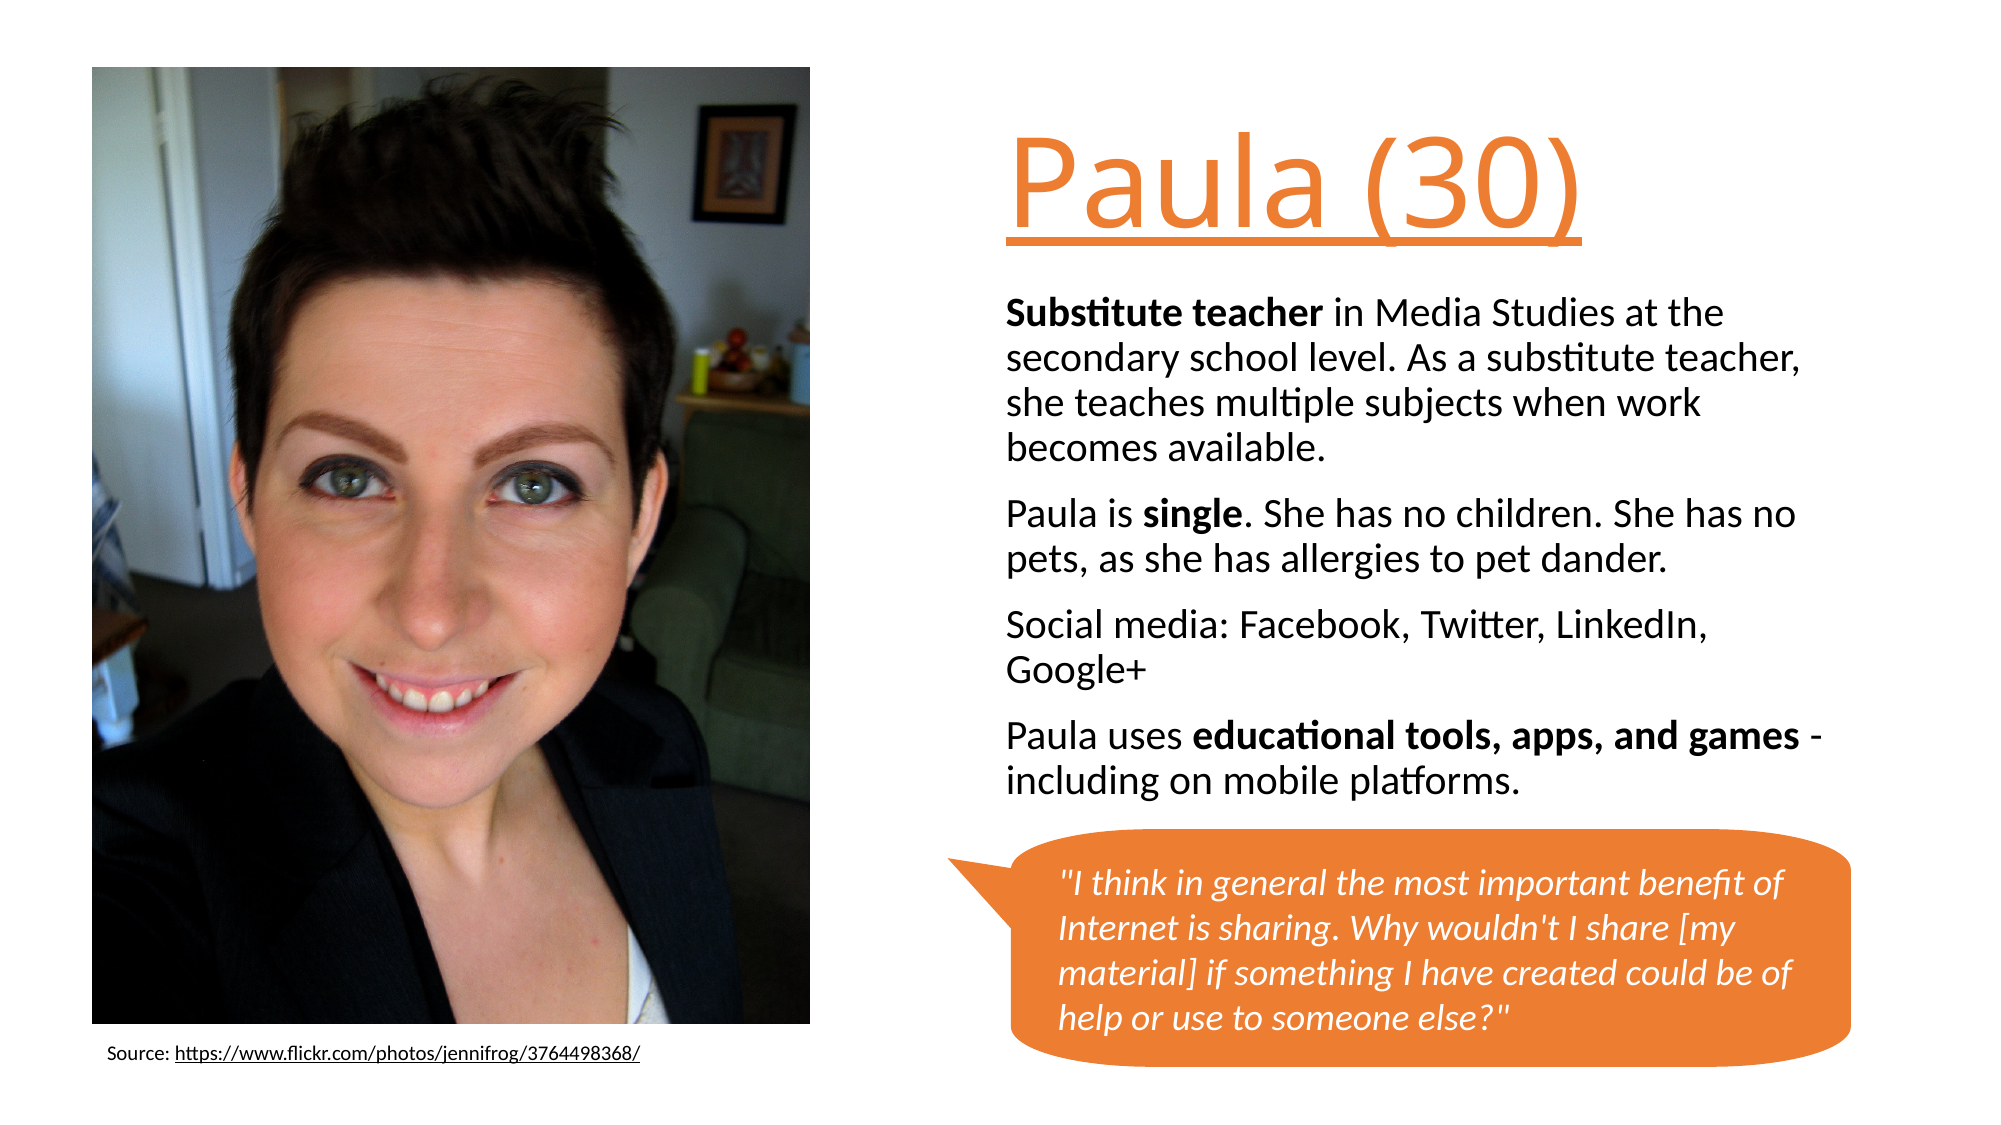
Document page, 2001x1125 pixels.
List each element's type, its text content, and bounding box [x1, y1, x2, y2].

list Substitute teacher in Media Studies at the secondary school level. As a substitute teacher, she teaches multiple subjects when work becomes available. Paula is single. She has no children. She has no pets, as she has allergies to pet dander. Social media: Facebook, Twitter, LinkedIn, Google+ Paula uses educational tools, apps, and games - including on mobile platforms. [990, 282, 1850, 831]
title Paula (30) [990, 82, 1850, 262]
picture [92, 67, 810, 1024]
text_box Source: https://www.flickr.com/photos/jennifrog/3764498368/ [92, 1032, 729, 1073]
text_box "I think in general the most important benefit of Internet is sharing. Why wouldn't I share [my material] if something I have created could be of help or use to someone else?" [950, 830, 1850, 1066]
